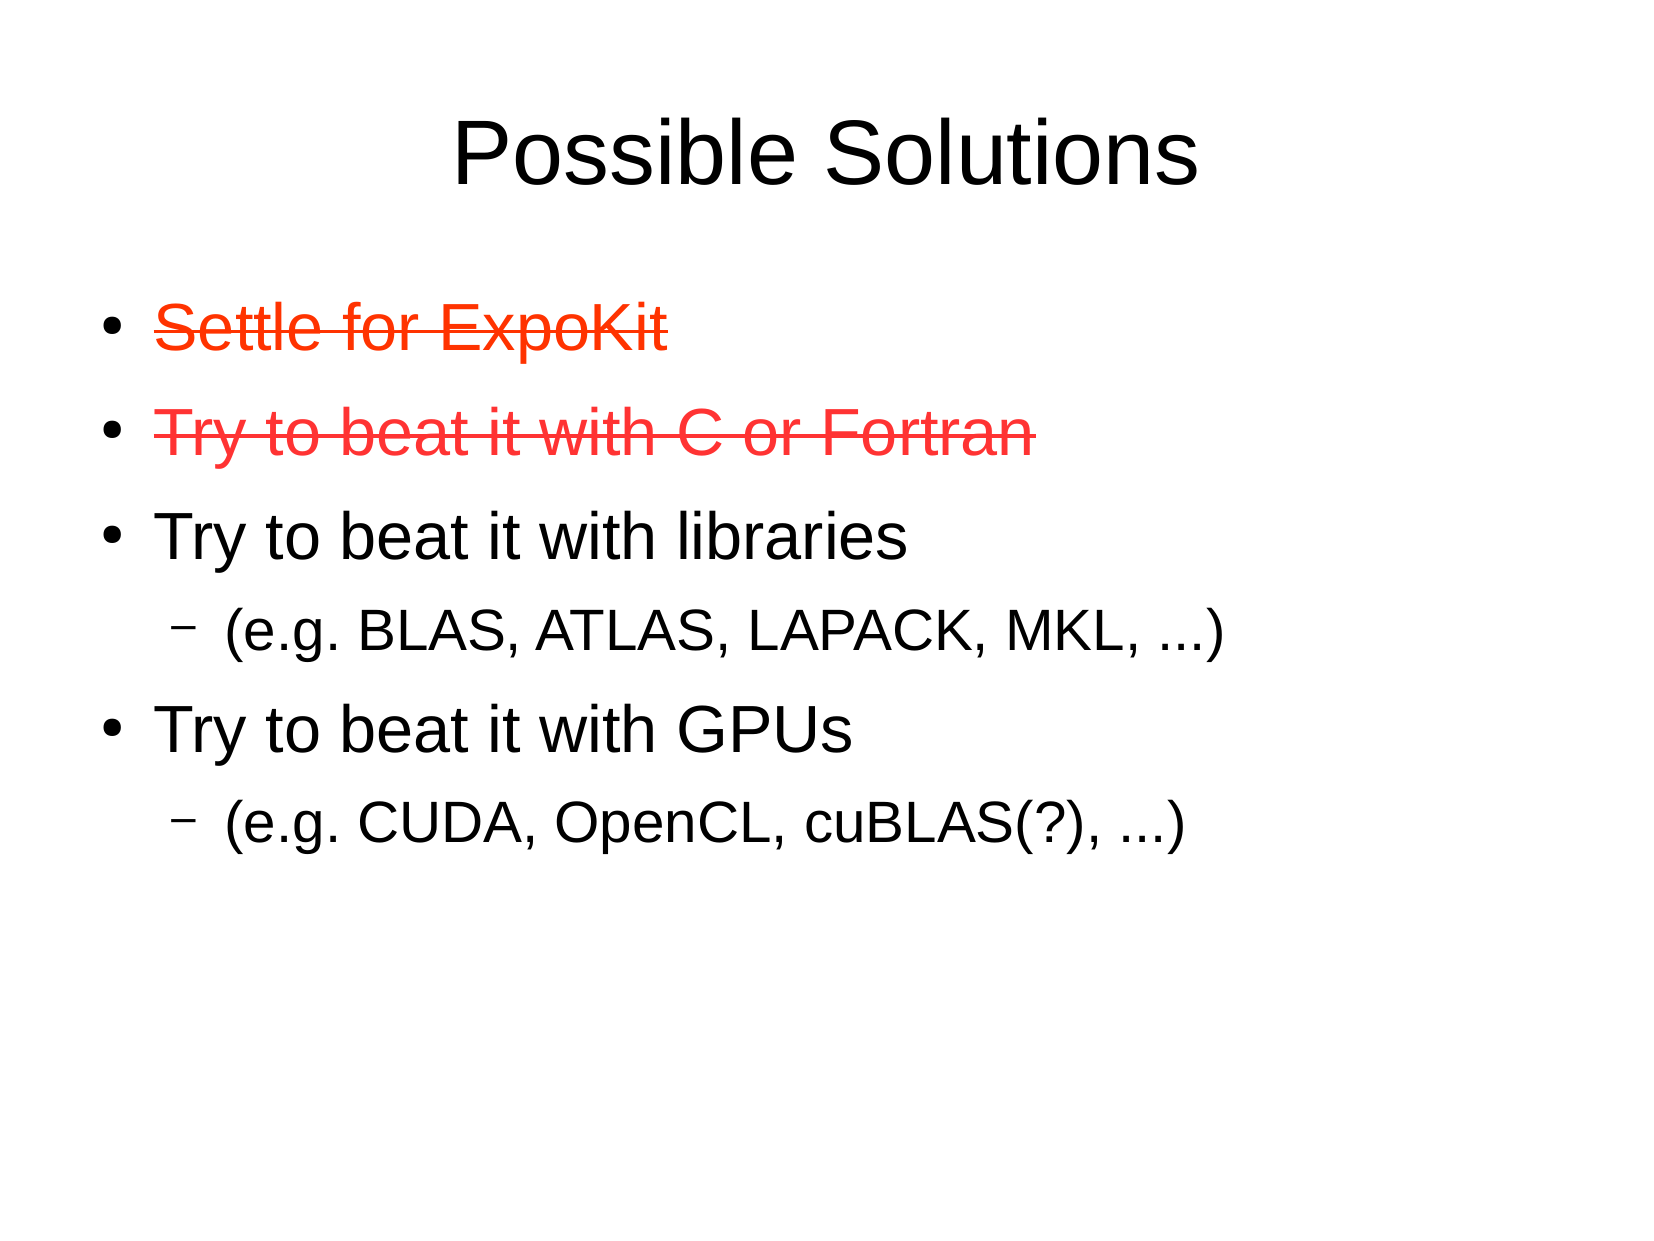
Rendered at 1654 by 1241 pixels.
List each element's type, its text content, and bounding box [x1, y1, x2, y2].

title Possible Solutions [82, 49, 1571, 257]
list Settle for ExpoKit Try to beat it with C or Fortran Try to beat it with libraries (e.g. BLAS, ATLAS, LAPACK, MKL, ...) Try to beat it with GPUs (e.g. CUDA, OpenCL, cuBLAS(?), ...) [82, 290, 1571, 1010]
